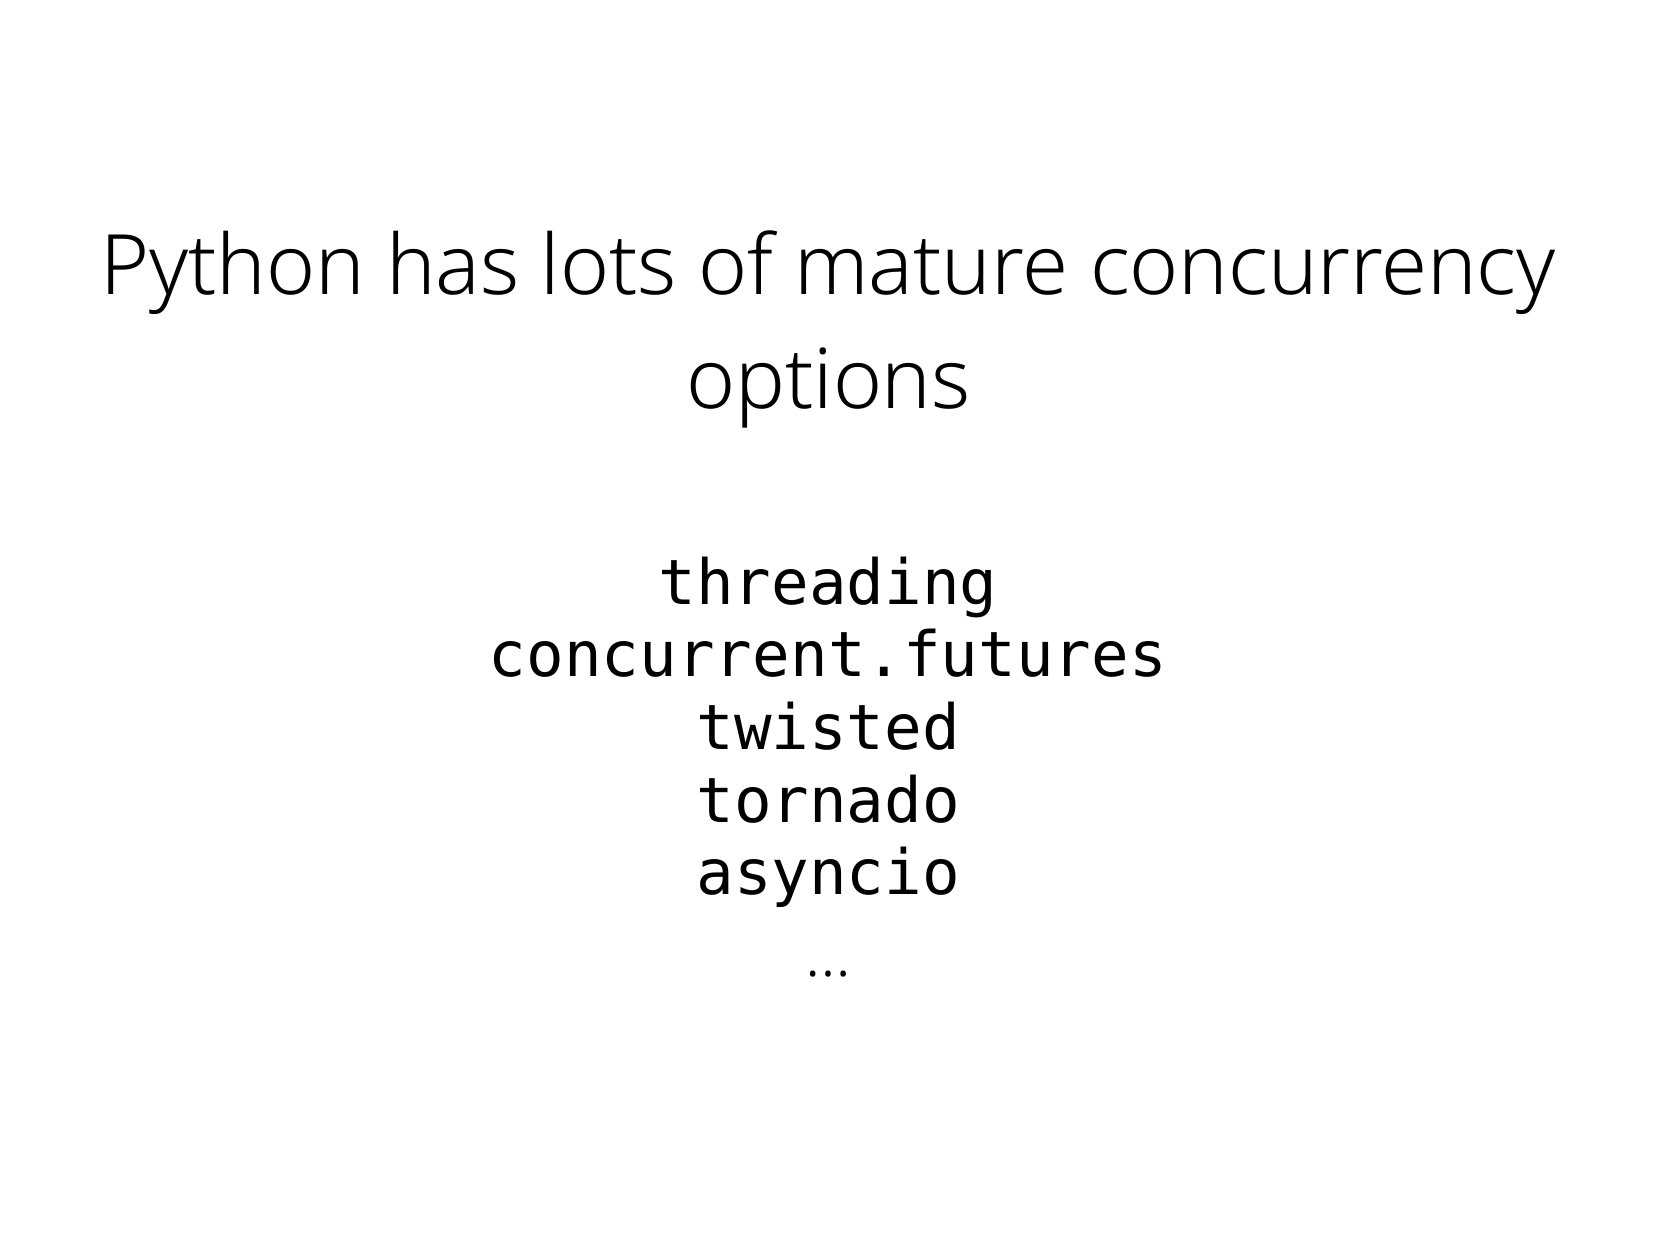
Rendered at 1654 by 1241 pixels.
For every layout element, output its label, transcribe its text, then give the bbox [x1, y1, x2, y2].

text_box Python has lots of mature concurrency options threading concurrent.futures twisted tornado asyncio … [22, 198, 1635, 1033]
